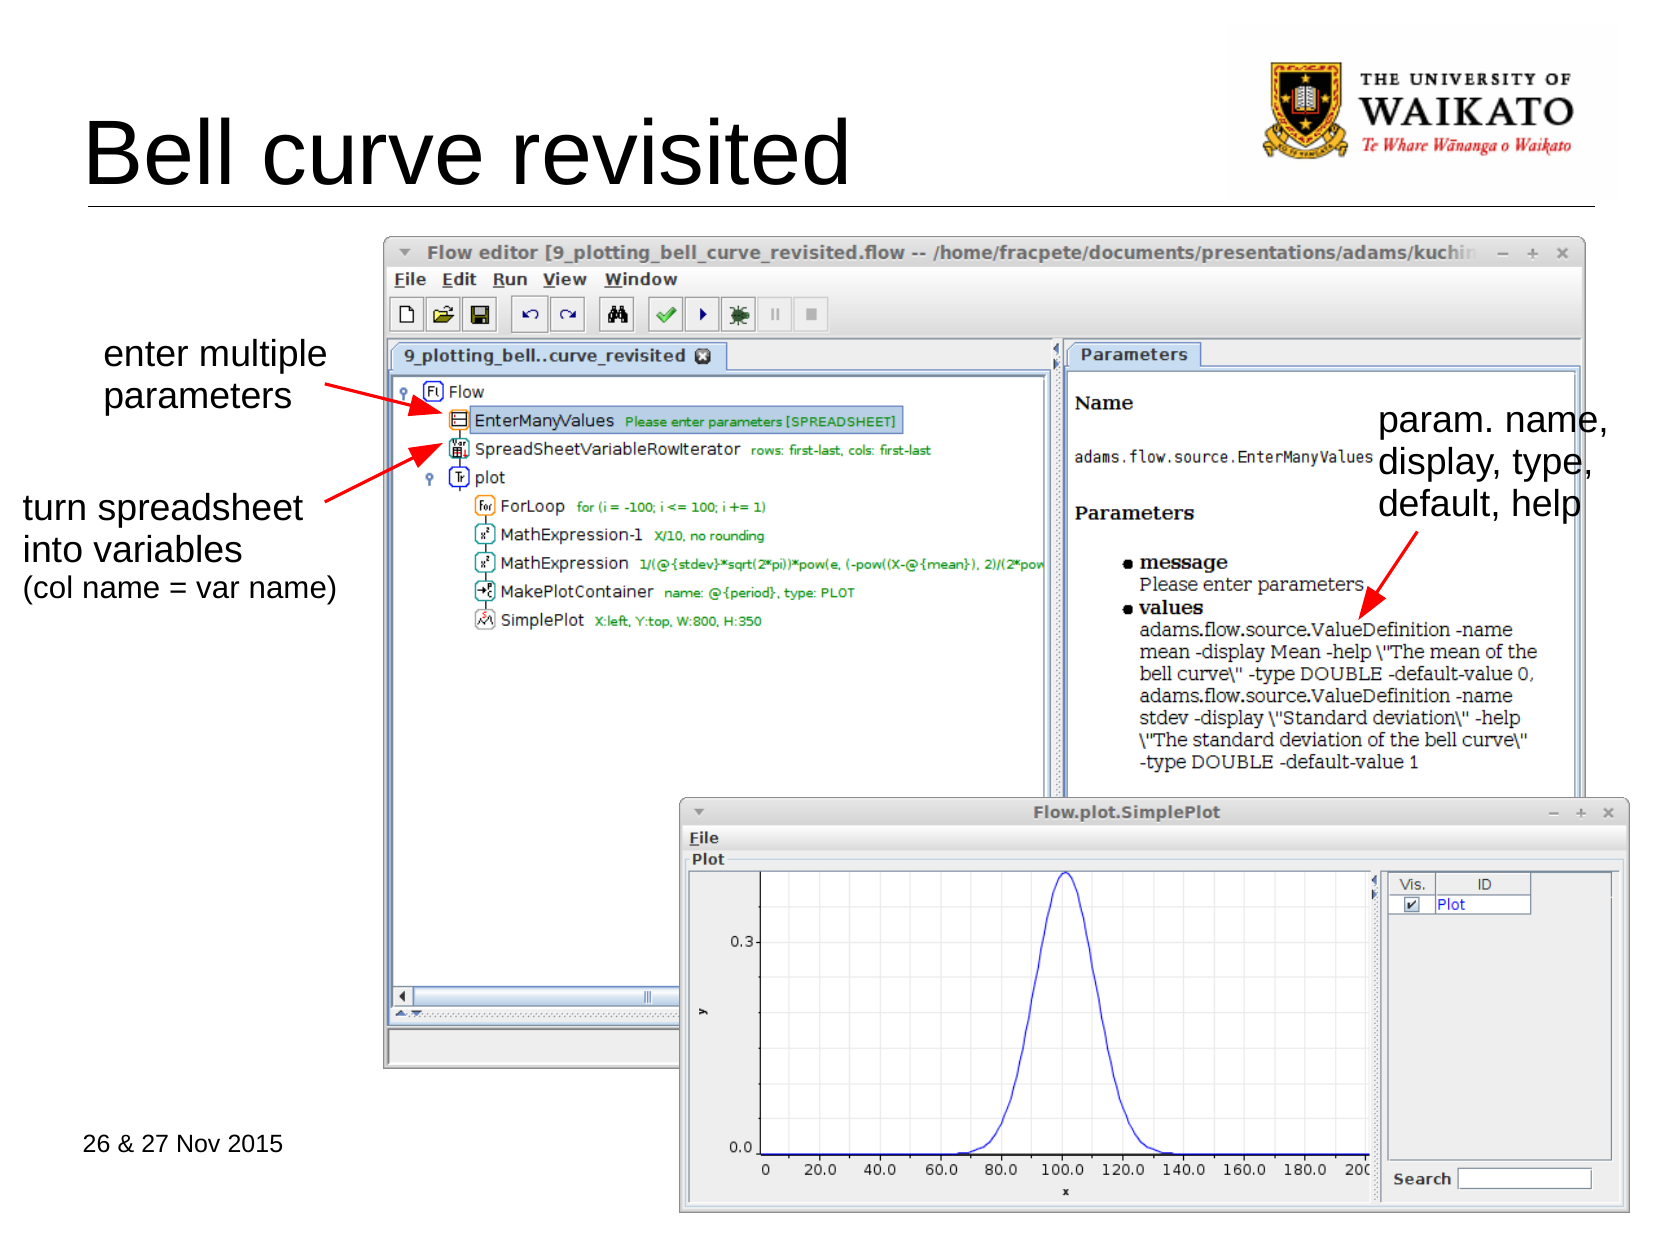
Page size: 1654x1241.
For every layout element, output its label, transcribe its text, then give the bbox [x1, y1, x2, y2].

picture [383, 236, 1630, 1213]
picture [1228, 24, 1619, 201]
text_box enter multiple parameters [88, 324, 343, 424]
text_box param. name, display, type, default, help [1363, 390, 1625, 532]
title Bell curve revisited [82, 49, 1571, 257]
text_box turn spreadsheet into variables (col name = var name) [7, 479, 353, 614]
